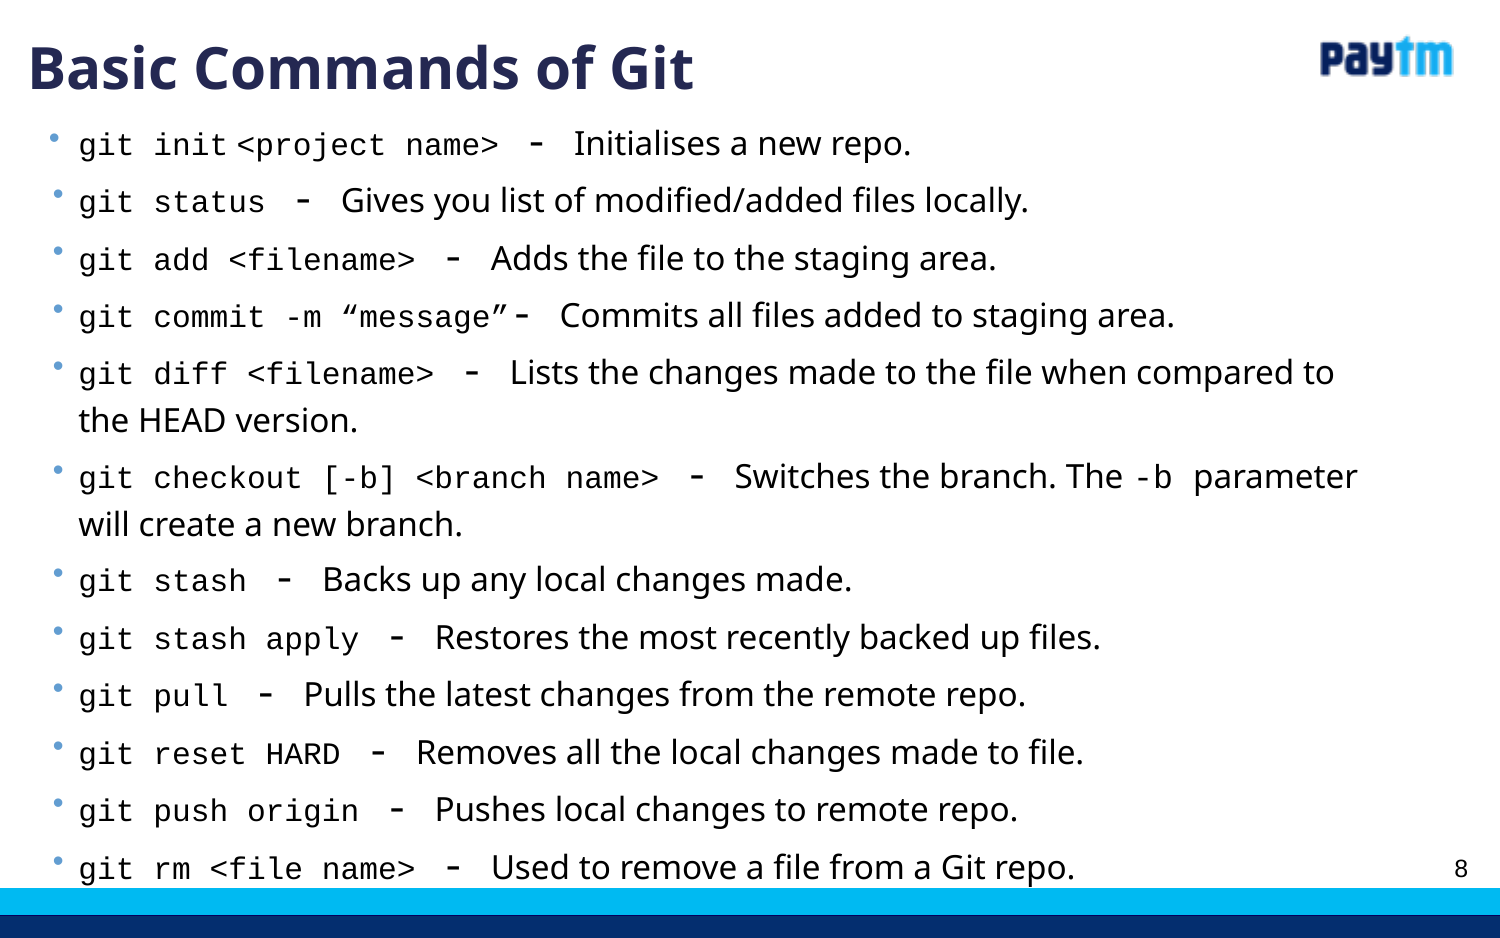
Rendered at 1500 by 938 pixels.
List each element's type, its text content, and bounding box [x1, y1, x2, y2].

slide_number 1 [1383, 845, 1484, 891]
picture [1319, 33, 1456, 79]
list git init <project name> - Initialises a new repo. git status - Gives you list of modified/added files locally. git add <filename> - Adds the file to the staging area. git commit -m “message”- Commits all files added to staging area. git diff <filename> - Lists the changes made to the file when compared to the HEAD version. git checkout [-b] <branch name> - Switches the branch. The -b parameter will create a new branch. git stash - Backs up any local changes made. git stash apply - Restores the most recently backed up files. git pull - Pulls the latest changes from the remote repo. git reset HARD - Removes all the local changes made to file. git push origin - Pushes local changes to remote repo. git rm <file name> - Used to remove a file from a Git repo. [33, 98, 1384, 816]
title Basic Commands of Git [12, 15, 735, 117]
picture [0, 916, 1500, 938]
